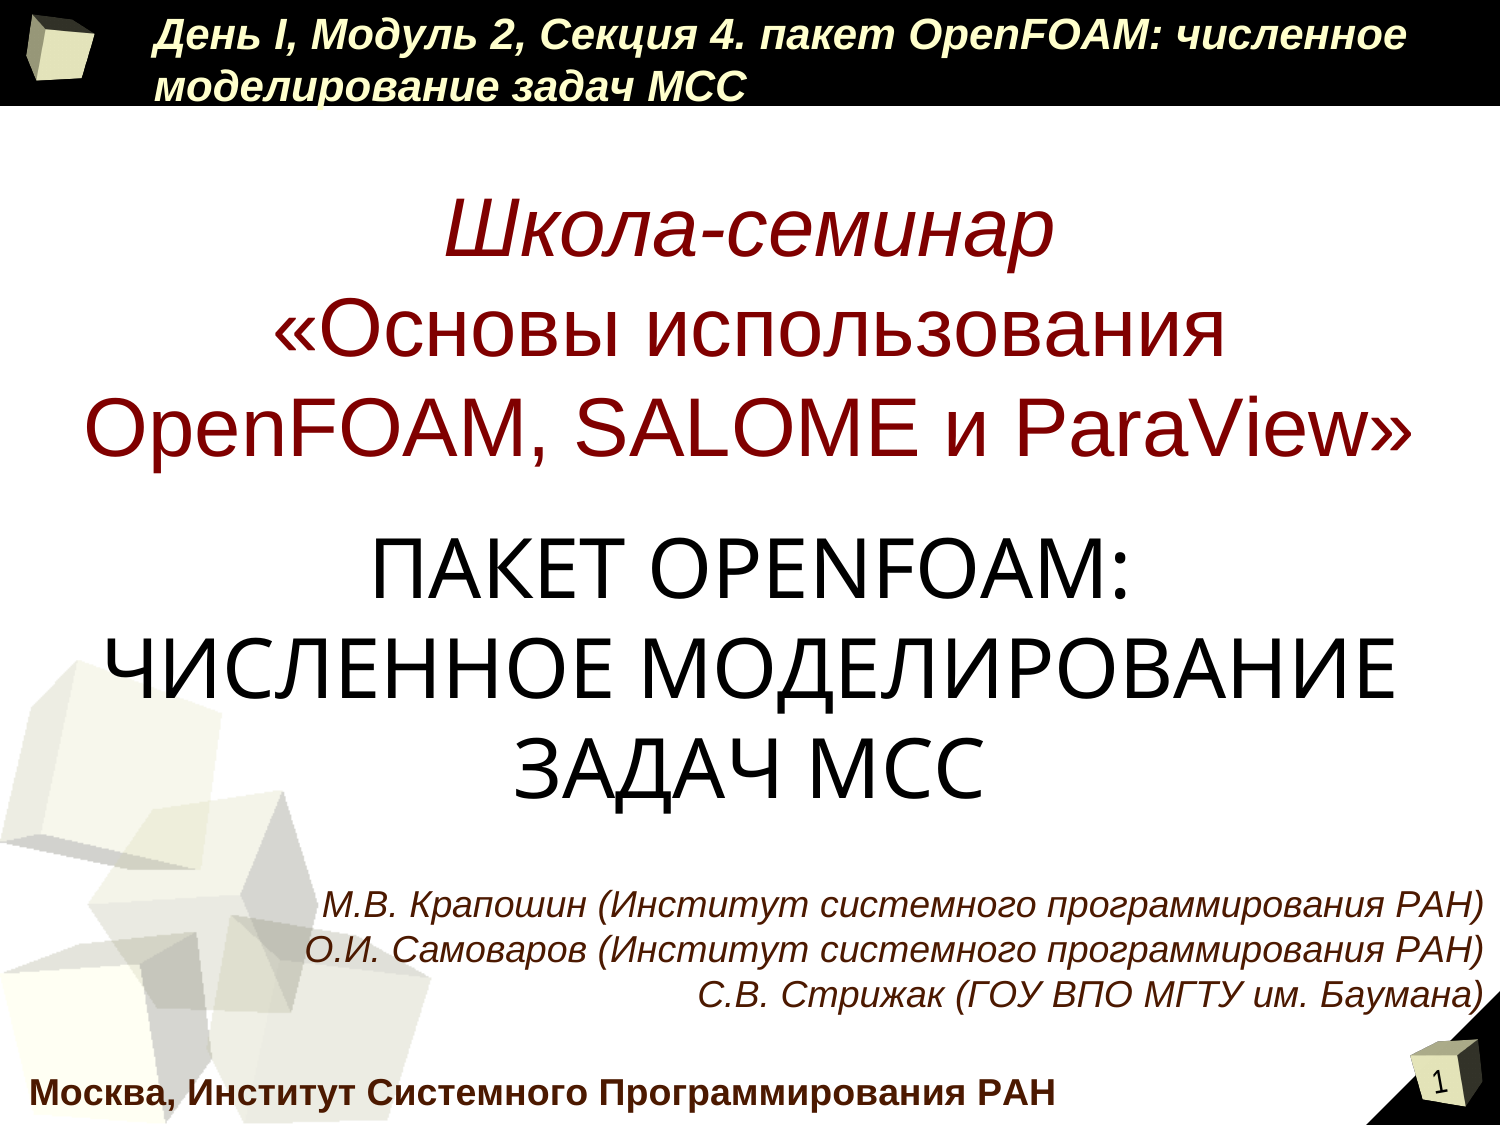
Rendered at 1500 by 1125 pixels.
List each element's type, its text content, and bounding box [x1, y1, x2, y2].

text_box Школа-семинар «Основы использования OpenFOAM, SALOME и ParaView» [0, 166, 1500, 429]
text_box М.В. Крапошин (Институт системного программирования РАН) О.И. Самоваров (Институт системного программирования РАН) С.В. Стрижак (ГОУ ВПО МГТУ им. Баумана) [0, 872, 1500, 1063]
picture [0, 1063, 433, 1125]
picture [0, 823, 433, 872]
picture [423, 1088, 433, 1102]
text_box ПАКЕТ OPENFOAM: ЧИСЛЕННОЕ МОДЕЛИРОВАНИЕ ЗАДАЧ МСС [0, 507, 1500, 823]
